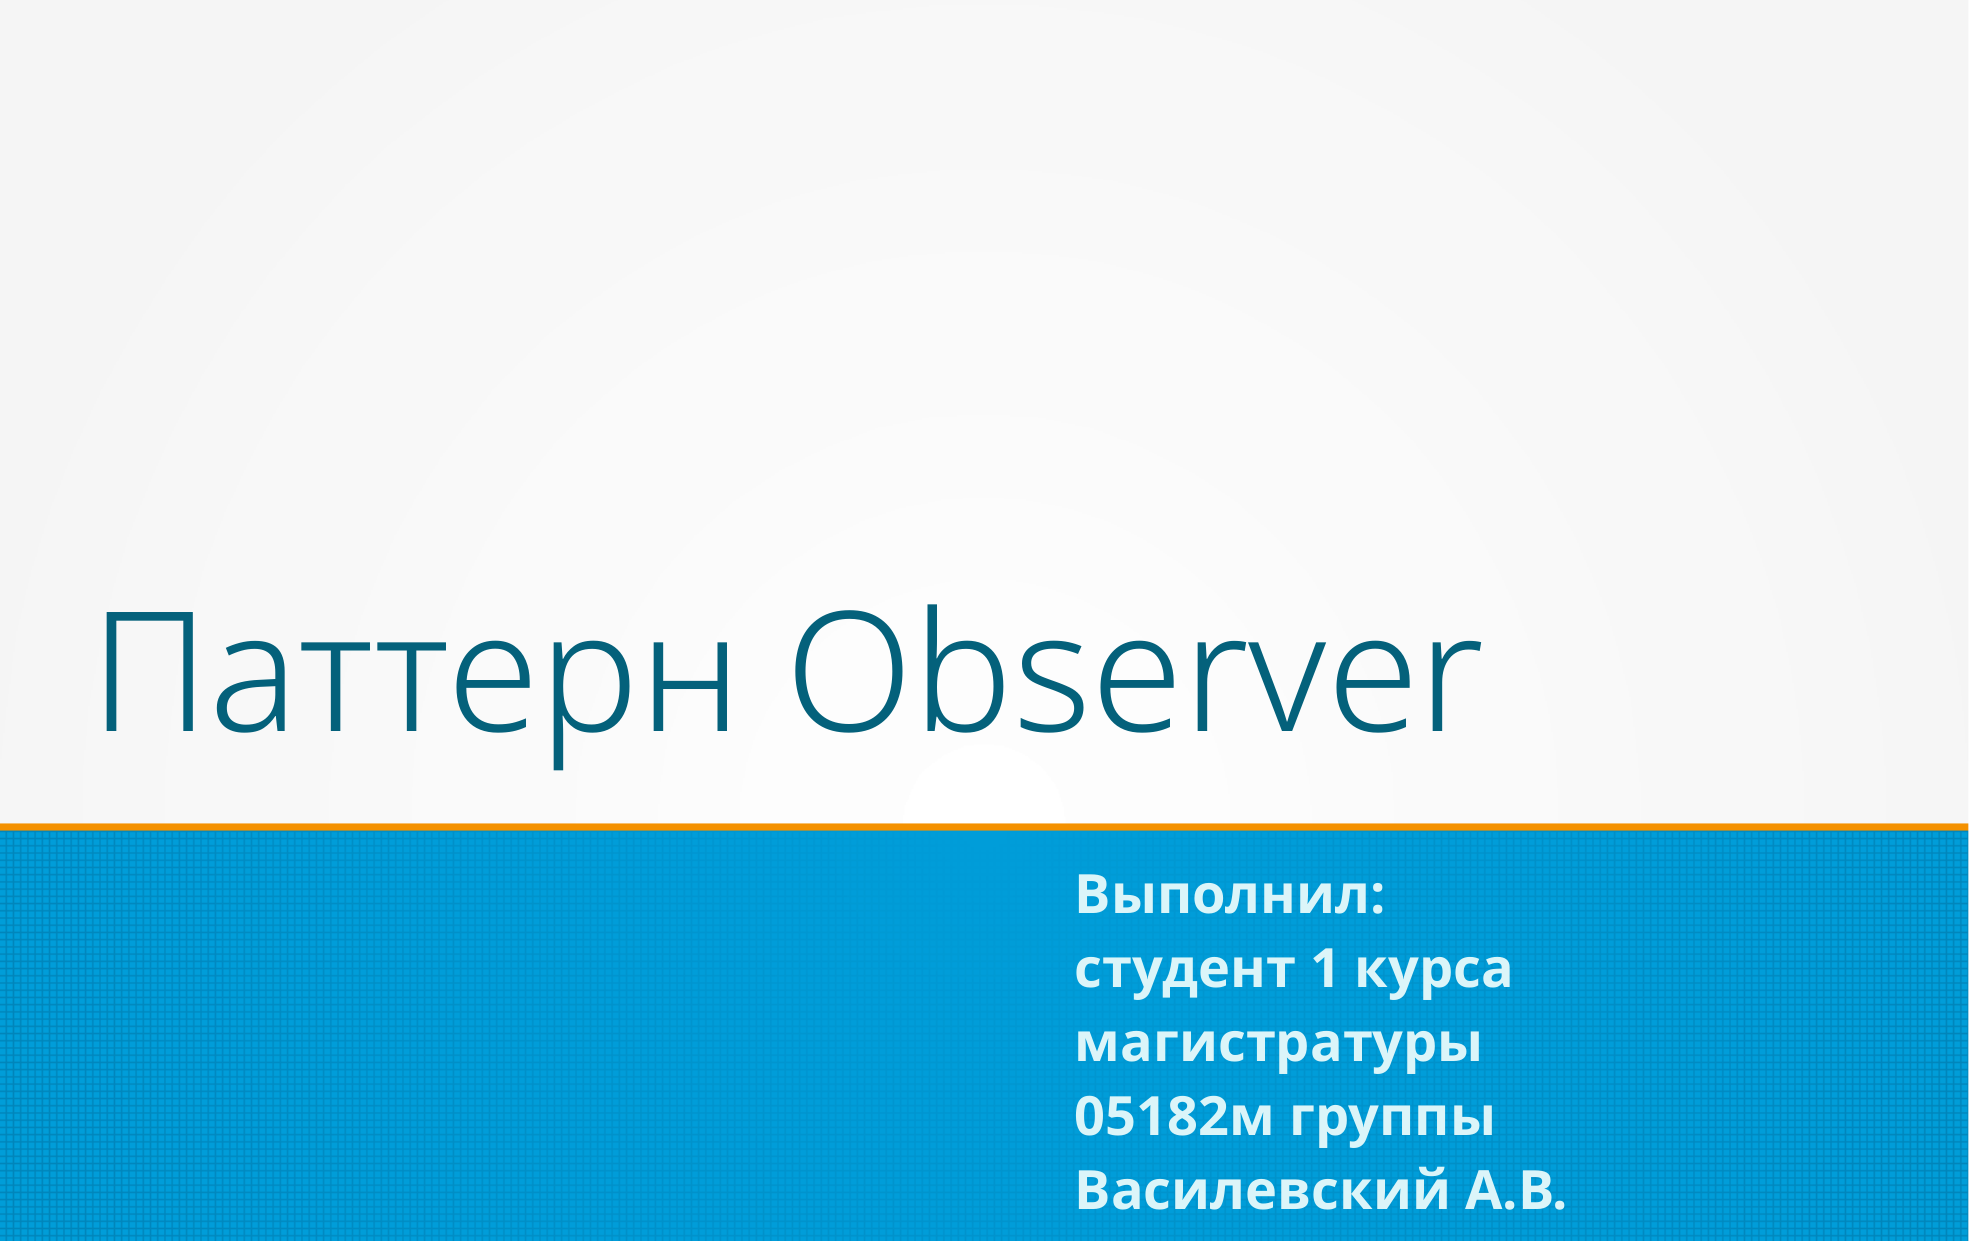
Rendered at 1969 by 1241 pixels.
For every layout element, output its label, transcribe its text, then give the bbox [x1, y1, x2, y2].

subtitle Выполнил: студент 1 курса магистратуры 05182м группы Василевский А.В. [1074, 855, 1861, 1129]
picture [0, 0, 1969, 830]
title Паттерн Observer [90, 49, 1862, 781]
